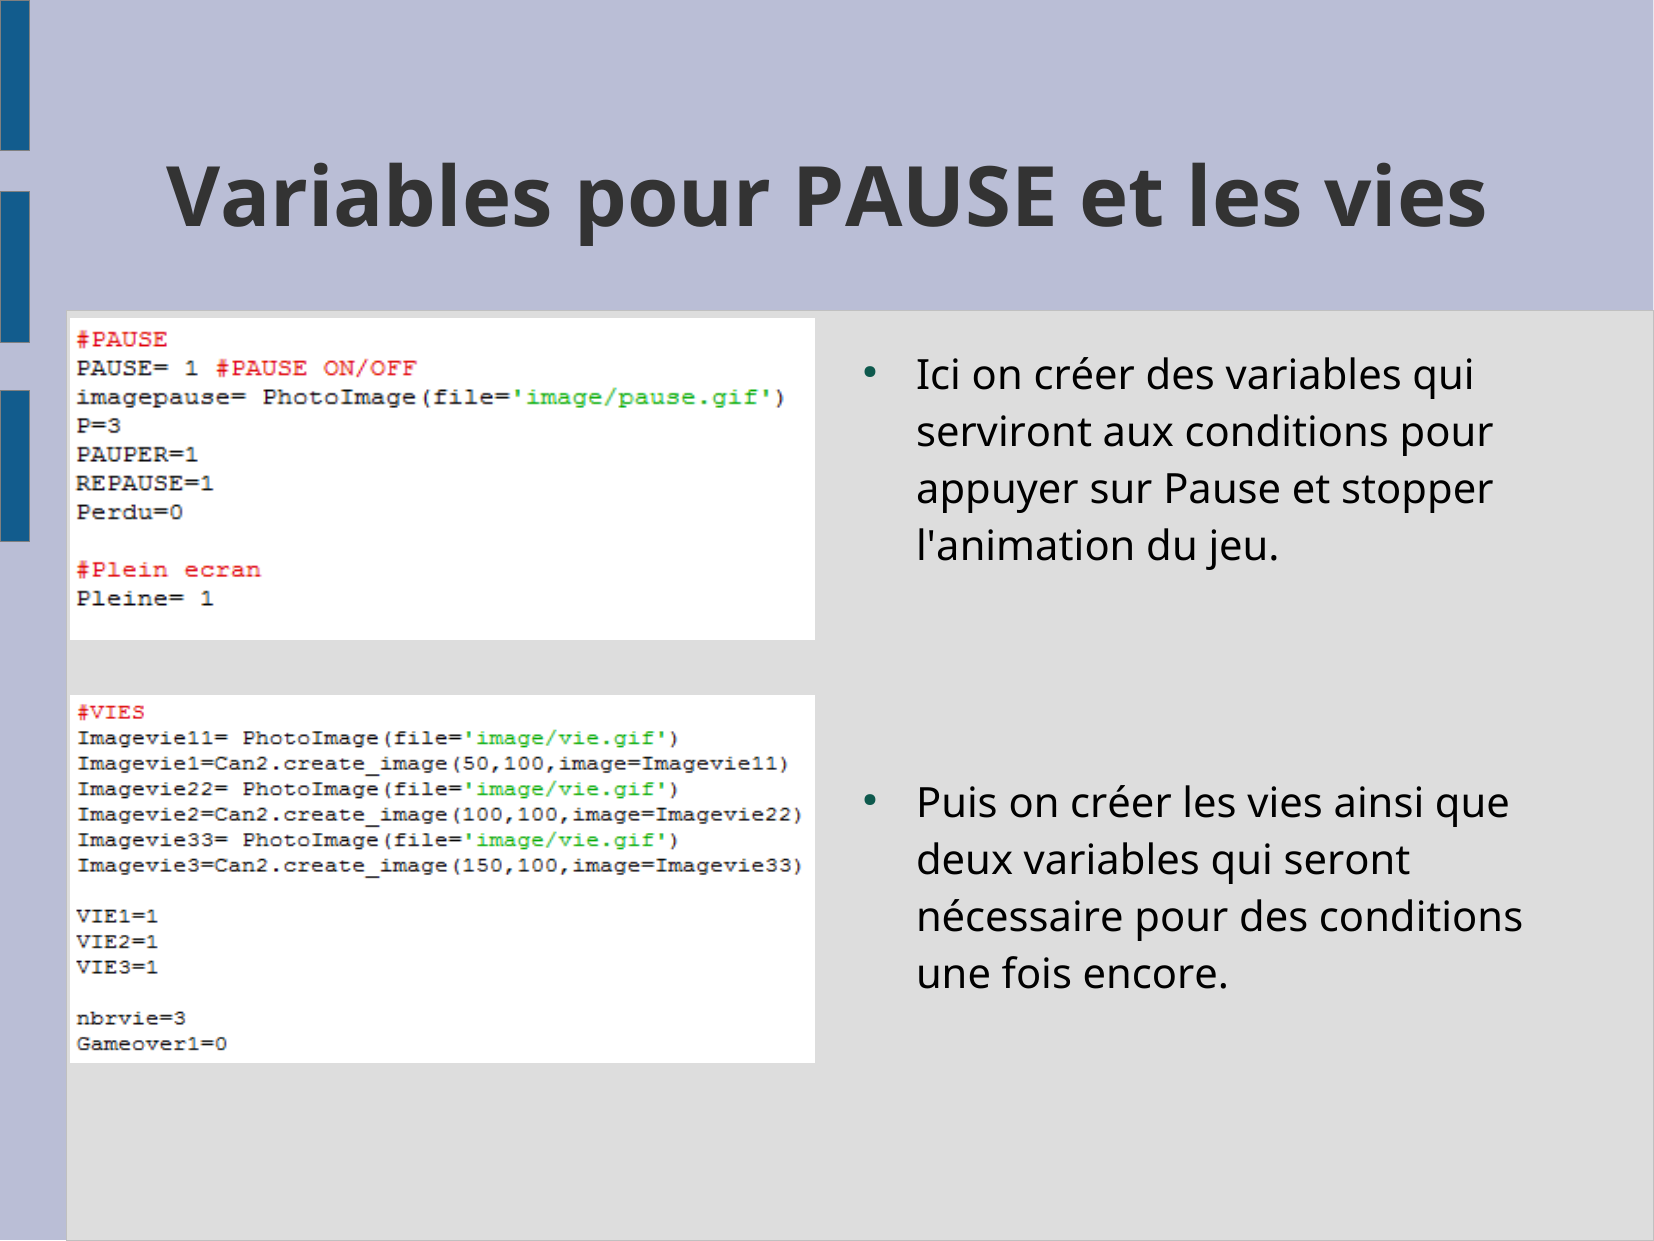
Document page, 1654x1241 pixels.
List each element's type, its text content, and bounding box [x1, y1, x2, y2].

picture [70, 695, 815, 1063]
title Variables pour PAUSE et les vies [121, 91, 1534, 299]
list Ici on créer des variables qui serviront aux conditions pour appuyer sur Pause et stopper l'animation du jeu. Puis on créer les vies ainsi que deux variables qui seront nécessaire pour des conditions une fois encore. [845, 344, 1535, 1146]
picture [70, 318, 815, 640]
